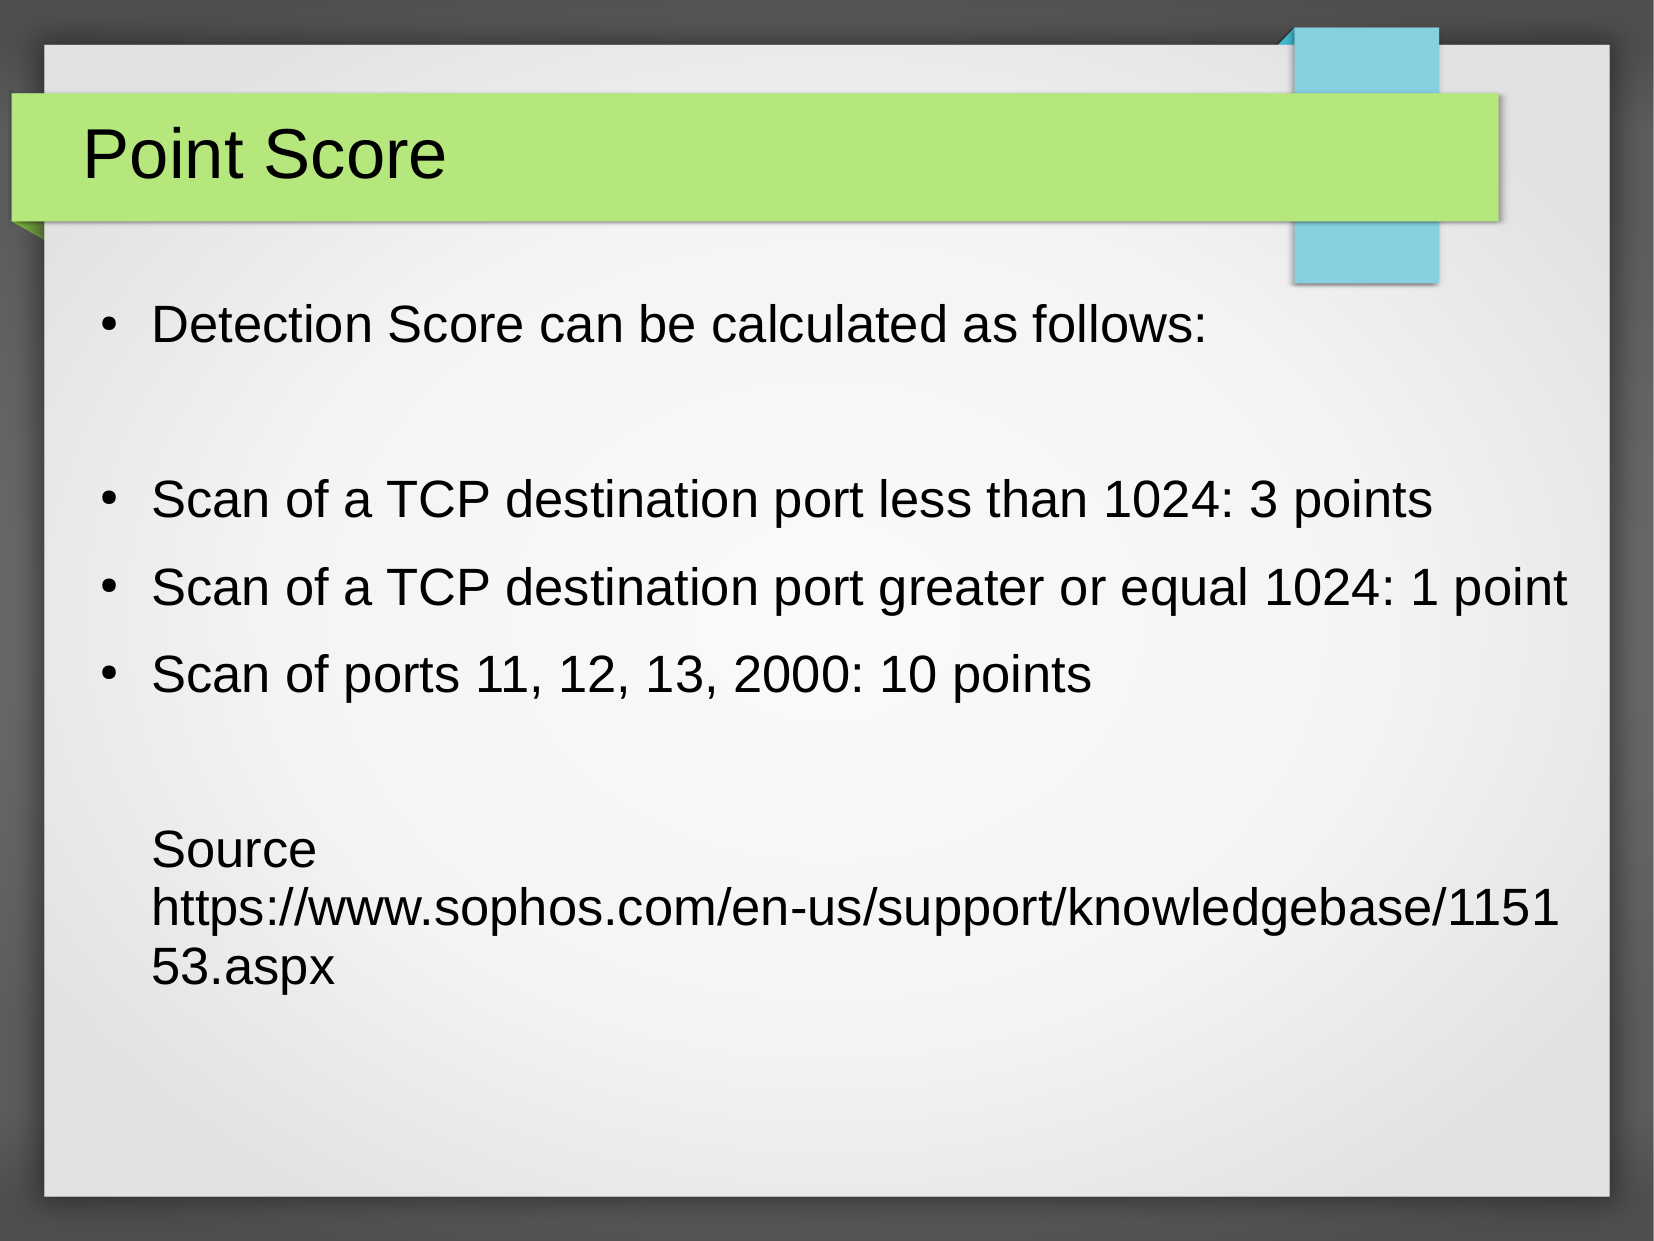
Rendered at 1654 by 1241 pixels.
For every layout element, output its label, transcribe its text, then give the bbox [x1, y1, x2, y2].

title Point Score [82, 94, 1264, 213]
list Detection Score can be calculated as follows: Scan of a TCP destination port less than 1024: 3 points Scan of a TCP destination port greater or equal 1024: 1 point Scan of ports 11, 12, 13, 2000: 10 points Source https://www.sophos.com/en-us/support/knowledgebase/115153.aspx [82, 295, 1571, 1015]
picture [0, 0, 1654, 1241]
